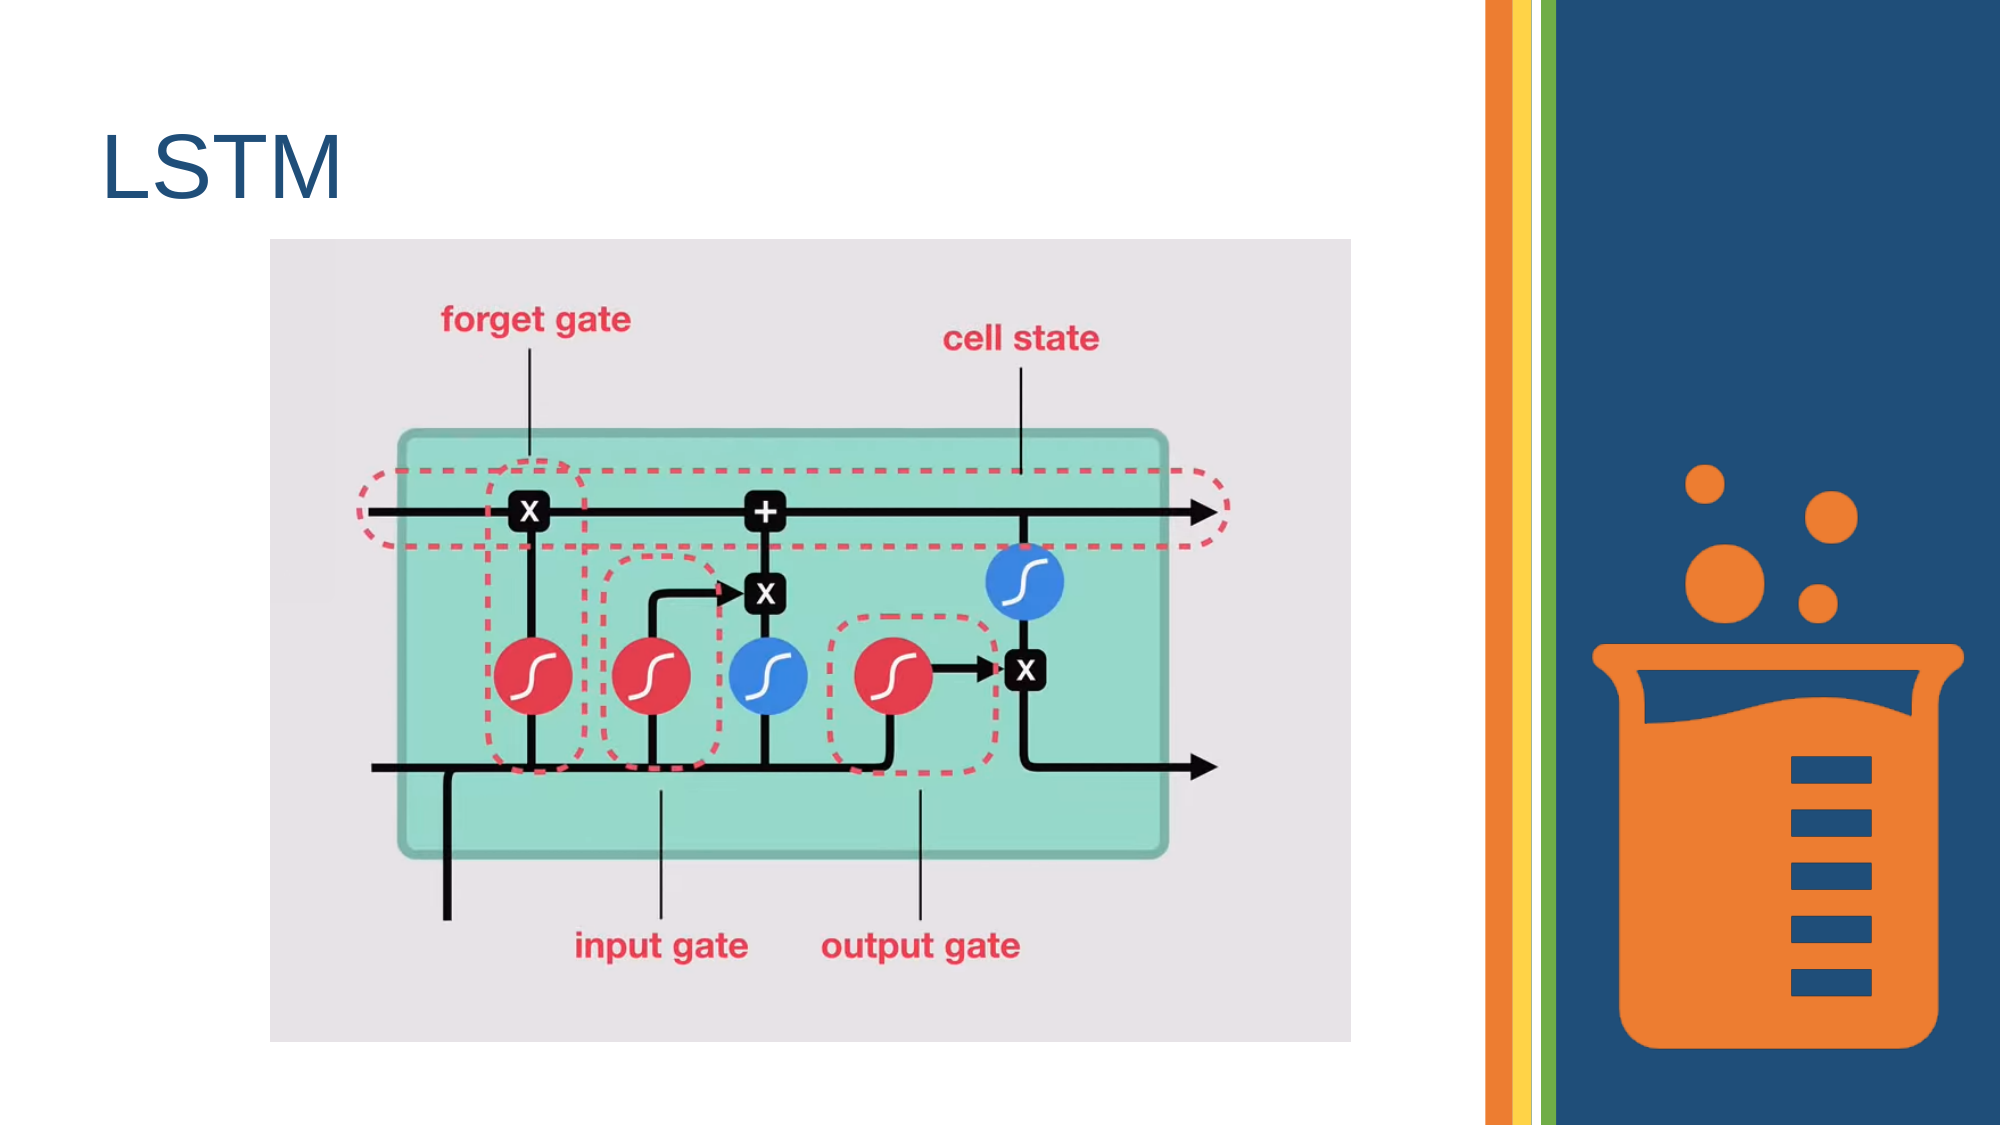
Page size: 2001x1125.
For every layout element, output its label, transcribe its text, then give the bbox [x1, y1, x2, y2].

text_box [1485, 1076, 2000, 1125]
title LSTM [85, 59, 1460, 278]
text_box [1485, 0, 2000, 438]
picture [270, 239, 1351, 1042]
picture [1459, 438, 2000, 1076]
